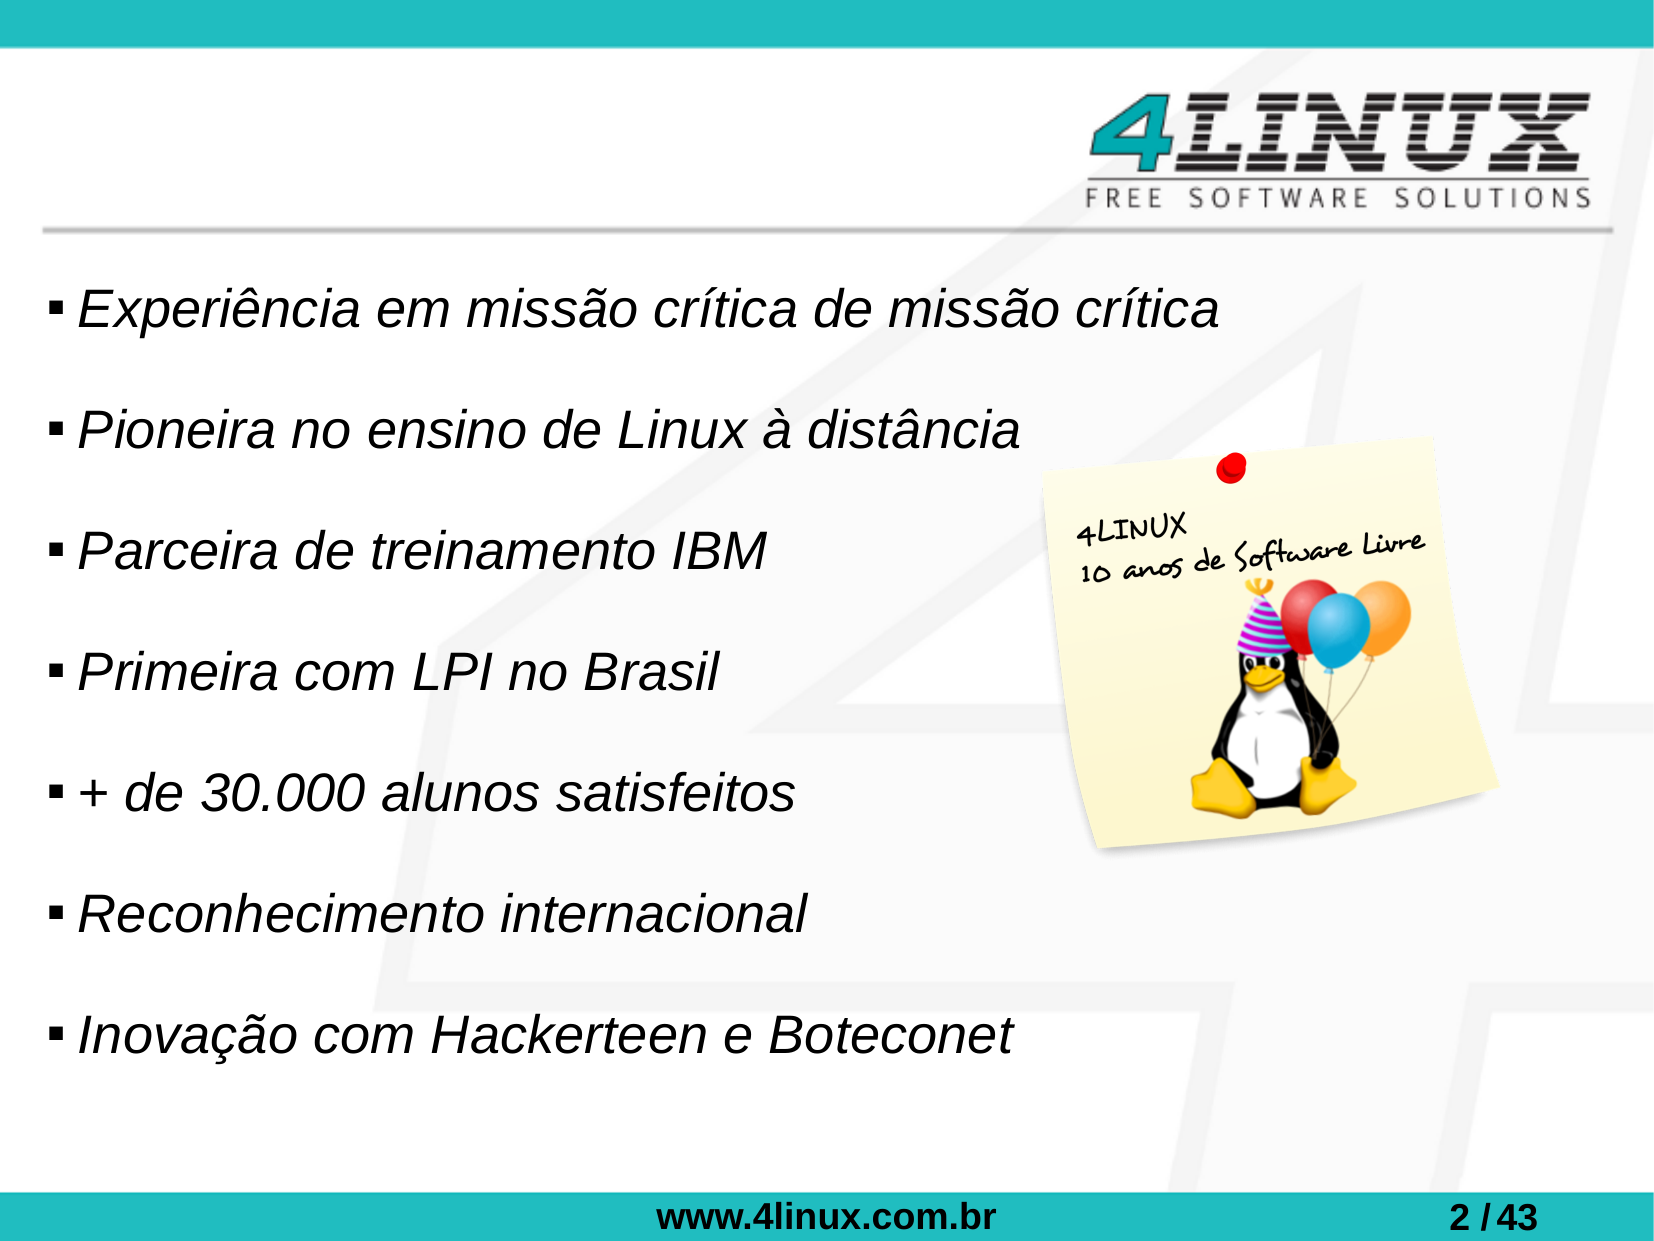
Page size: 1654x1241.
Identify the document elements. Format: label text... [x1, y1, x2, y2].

subtitle Experiência em missão crítica de missão crítica Pioneira no ensino de Linux à distância Parceira de treinamento IBM Primeira com LPI no Brasil + de 30.000 alunos satisfeitos Reconhecimento internacional Inovação com Hackerteen e Boteconet [49, 278, 1538, 1126]
picture [0, 0, 1654, 1241]
